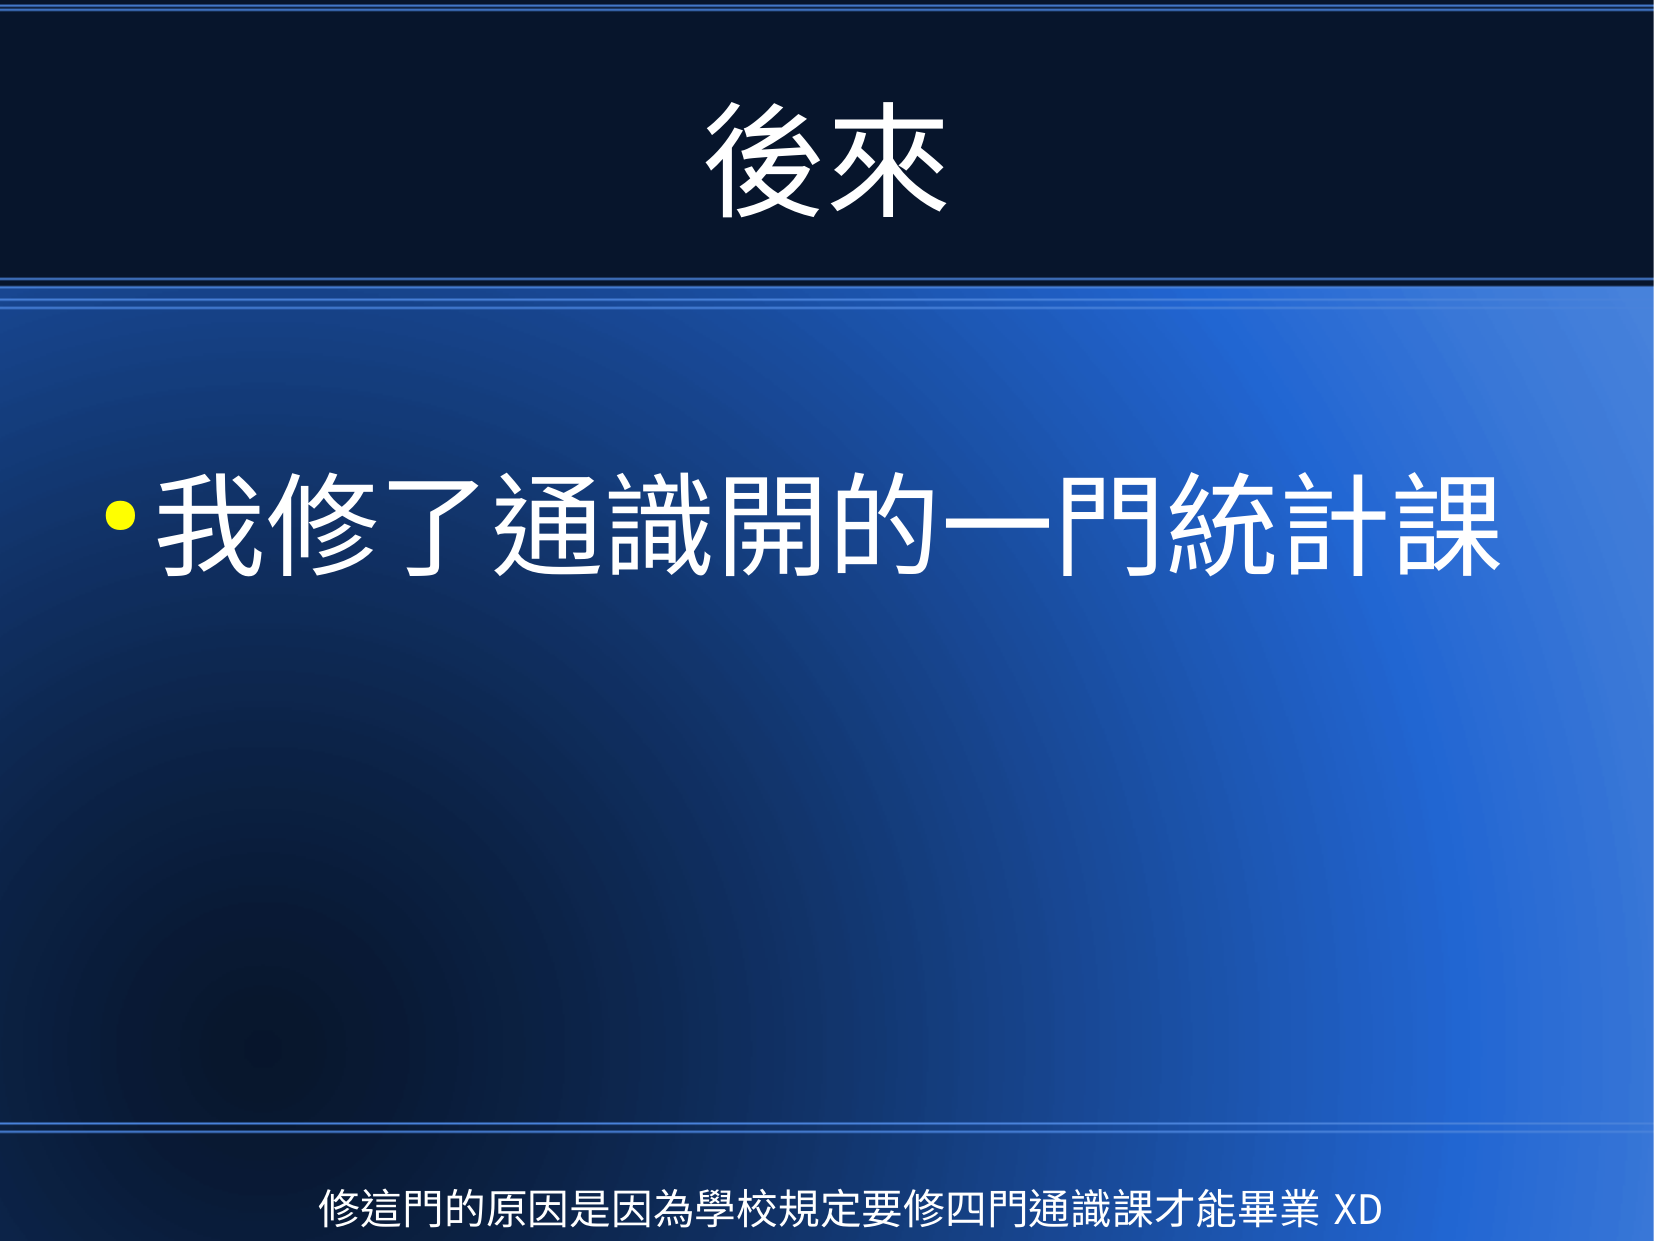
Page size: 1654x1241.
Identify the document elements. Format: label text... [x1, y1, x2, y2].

list 我修了通識開的一門統計課 [82, 355, 1571, 1241]
title 後來 [82, 49, 1571, 257]
text_box 修這門的原因是因為學校規定要修四門通識課才能畢業XD [318, 1145, 1465, 1205]
picture [0, 0, 1654, 1241]
